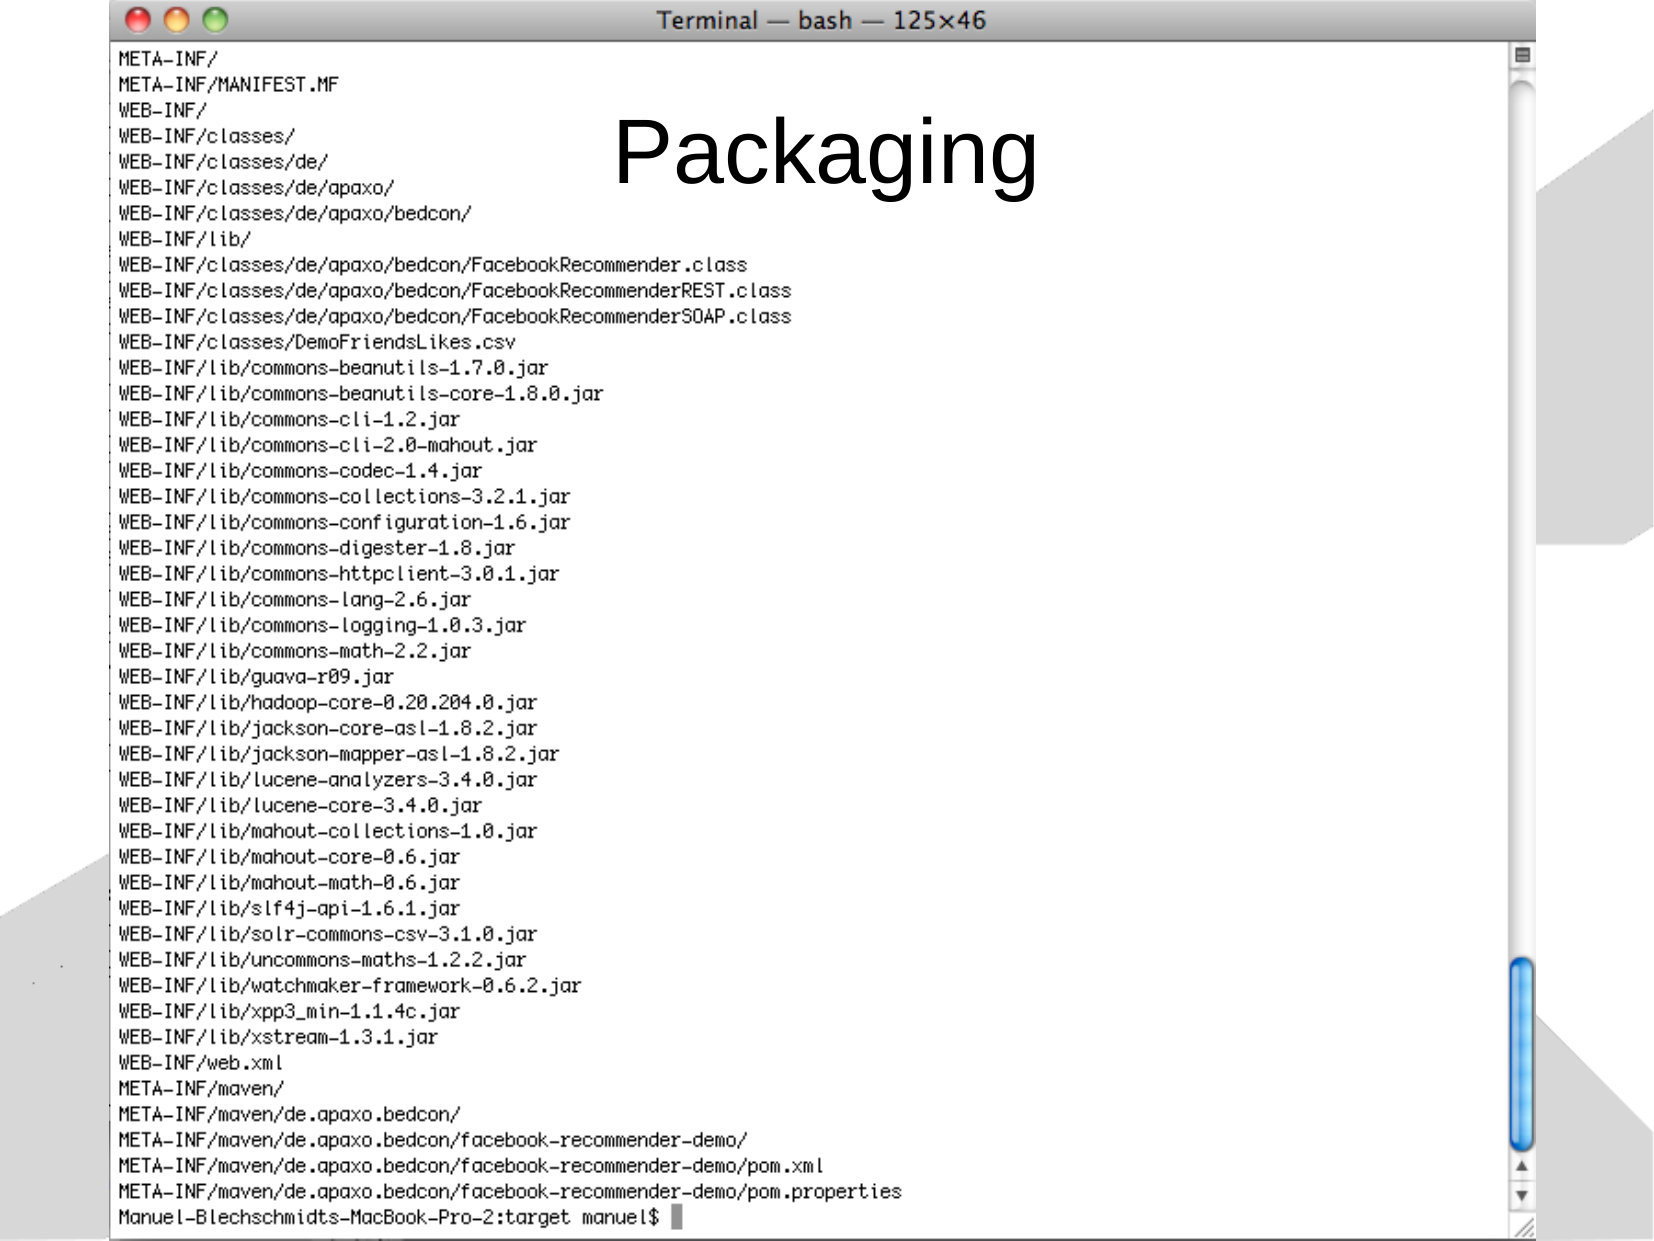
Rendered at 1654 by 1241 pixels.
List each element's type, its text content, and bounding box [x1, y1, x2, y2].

title Packaging [82, 49, 1571, 257]
picture [0, 0, 1654, 1241]
